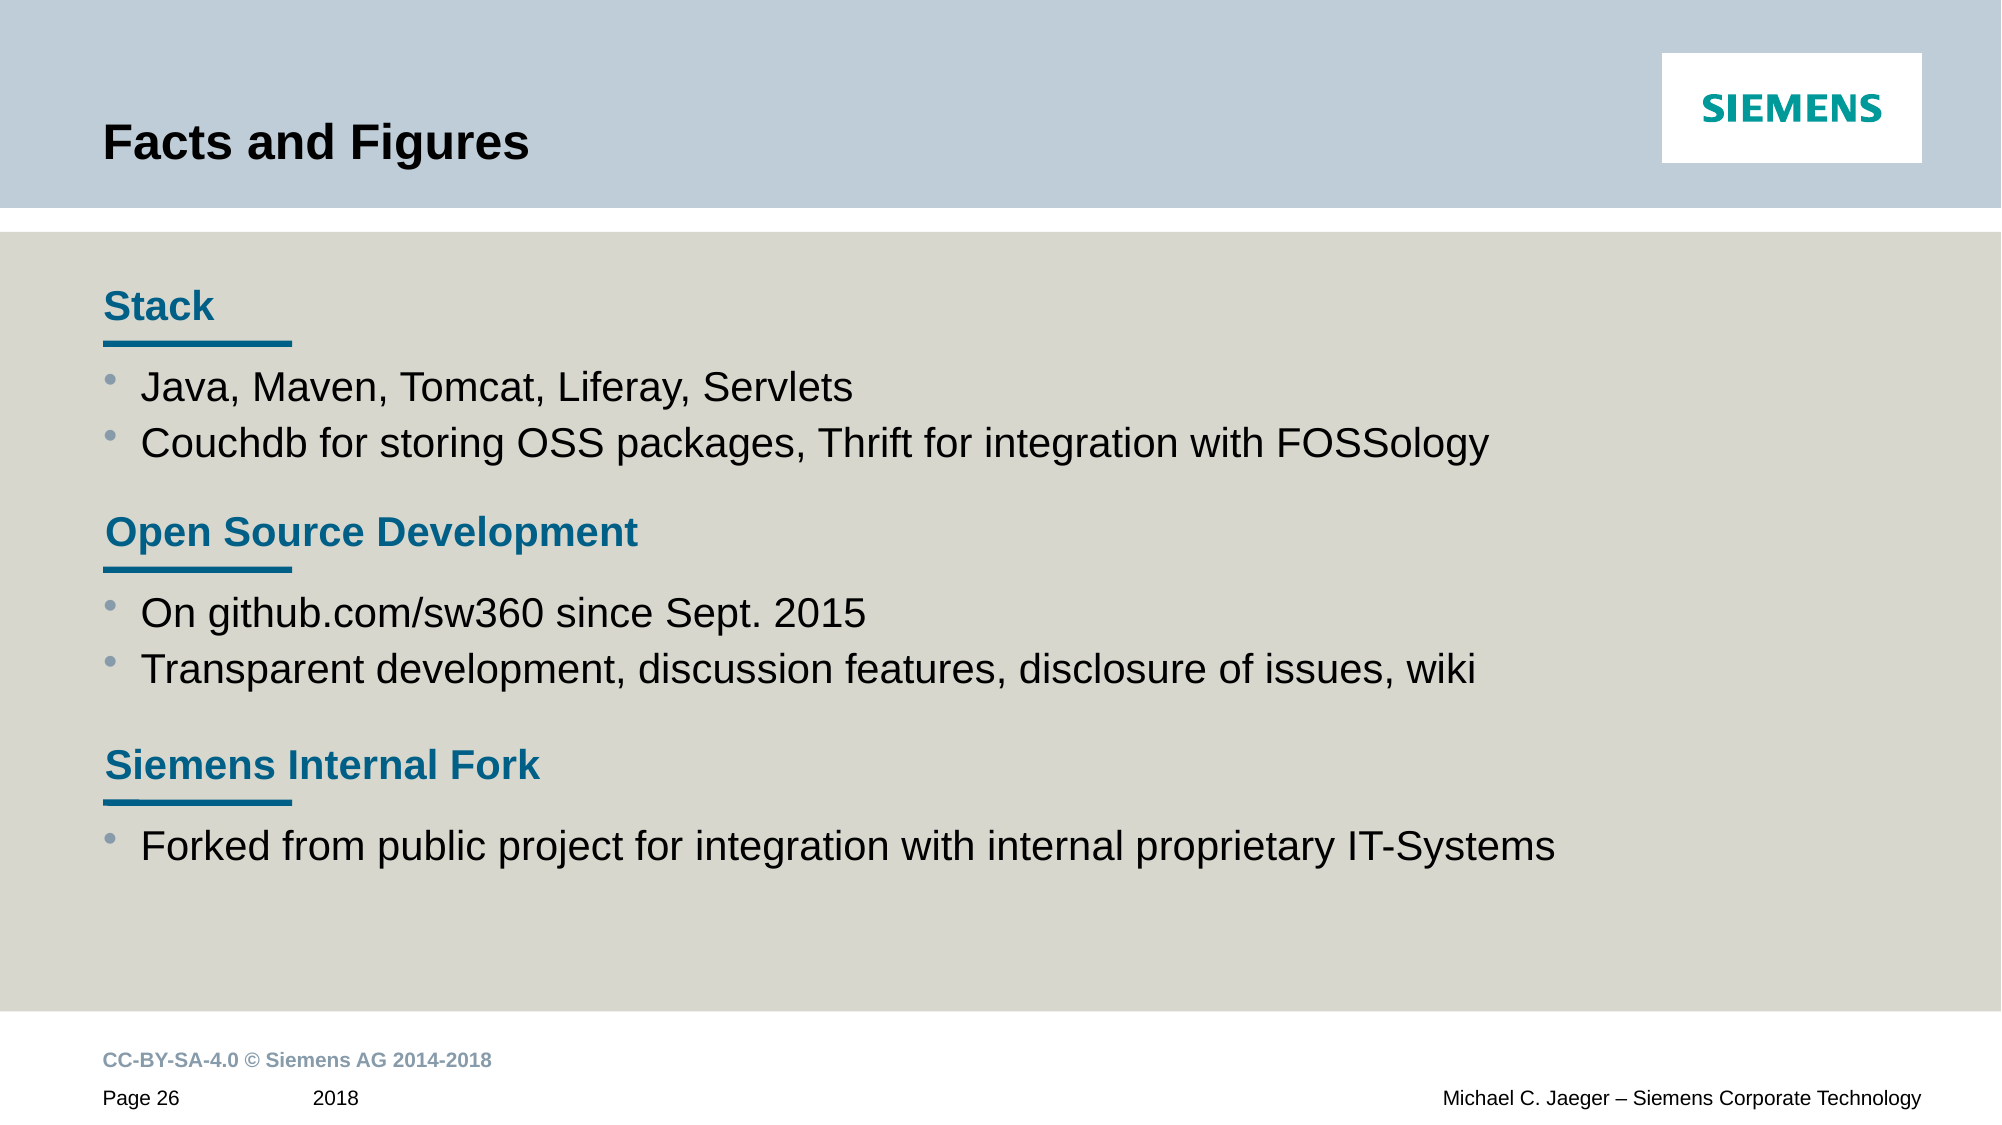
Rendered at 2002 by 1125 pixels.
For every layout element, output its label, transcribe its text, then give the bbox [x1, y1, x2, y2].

text_box Stack [103, 278, 216, 330]
text_box Open Source Development [105, 504, 639, 555]
text_box Forked from public project for integration with internal proprietary IT-Systems [103, 818, 1753, 869]
text_box Siemens Internal Fork [104, 737, 541, 788]
title Facts and Figures [0, 0, 2001, 208]
text_box On github.com/sw360 since Sept. 2015 Transparent development, discussion features, disclosure of issues, wiki [103, 585, 1807, 692]
text_box Java, Maven, Tomcat, Liferay, Servlets Couchdb for storing OSS packages, Thrift for integration with FOSSology [103, 359, 1700, 466]
text_box [0, 231, 2001, 1012]
